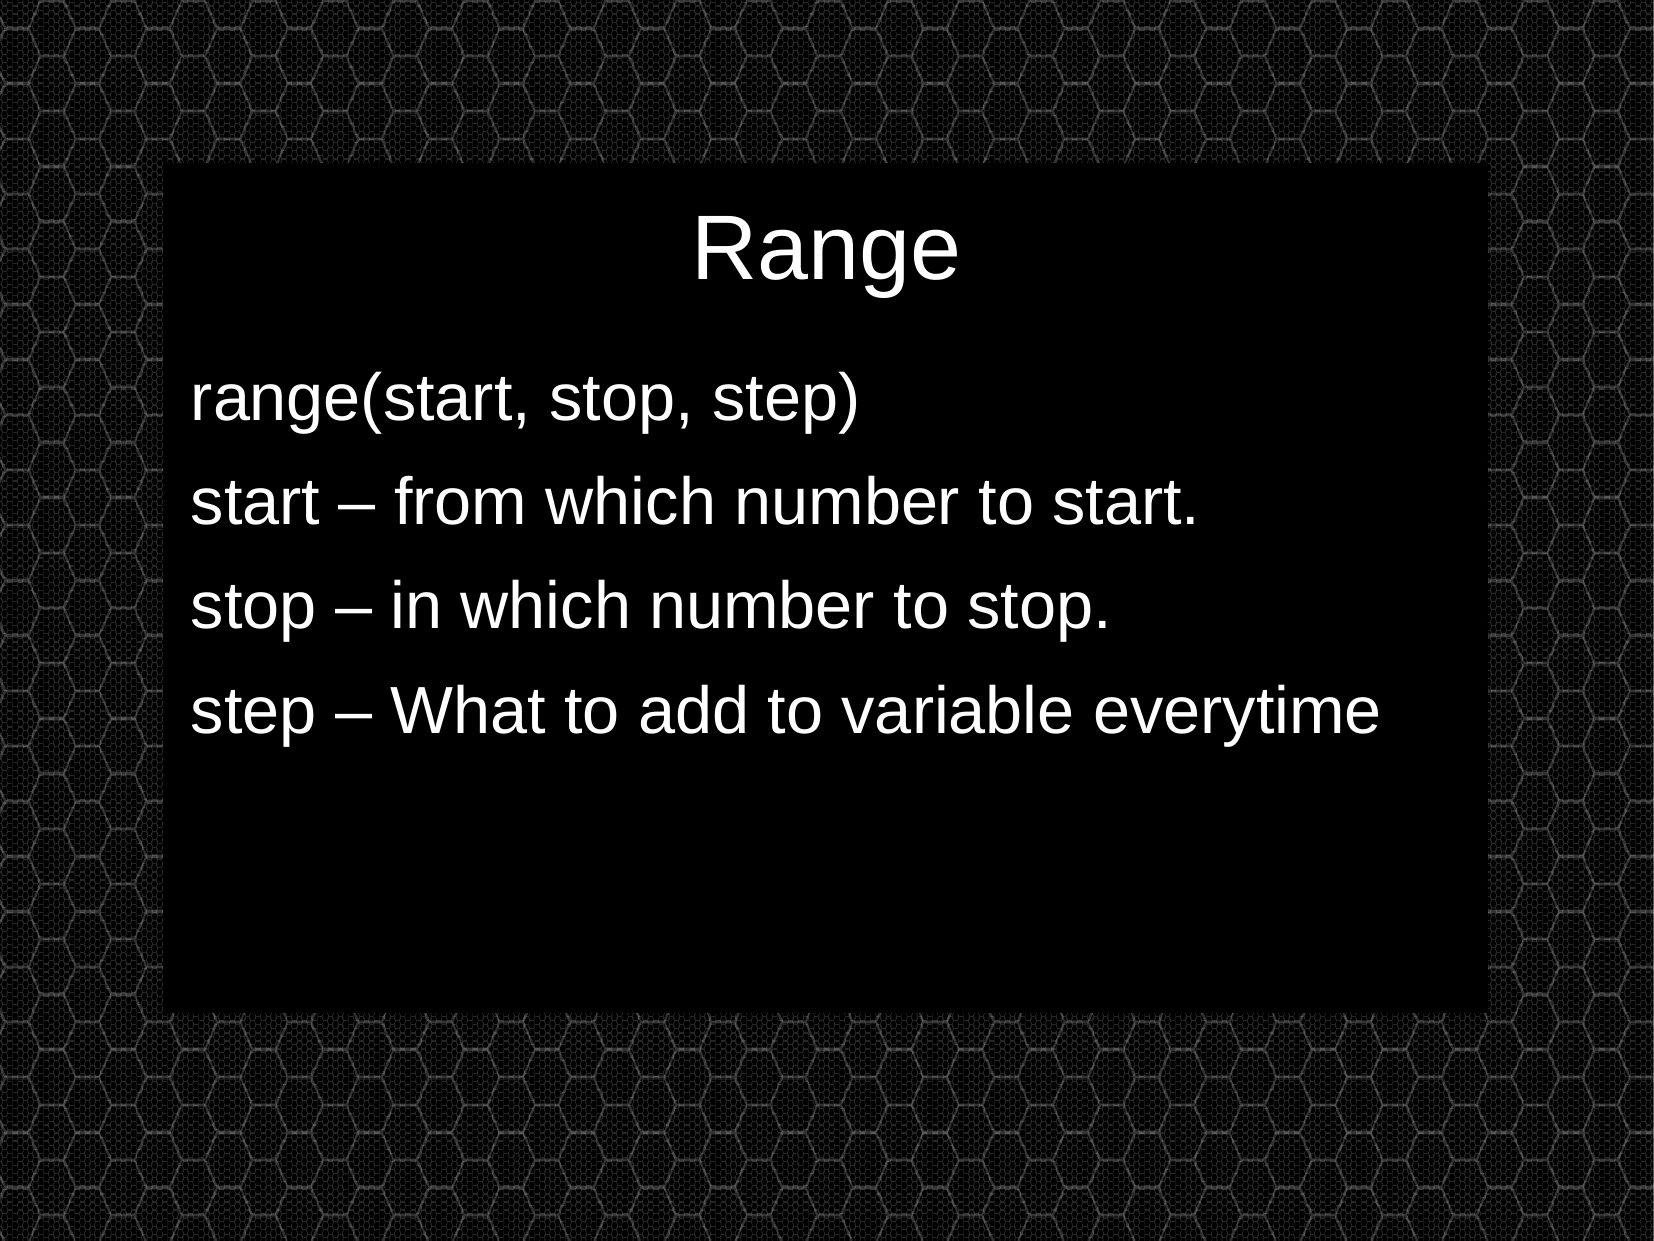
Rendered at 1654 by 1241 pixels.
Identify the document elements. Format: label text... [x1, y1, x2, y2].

picture [0, 0, 1654, 1241]
title Range [82, 165, 1571, 331]
list range(start, stop, step) start – from which number to start. stop – in which number to stop. step – What to add to variable everytime [120, 360, 1501, 1010]
